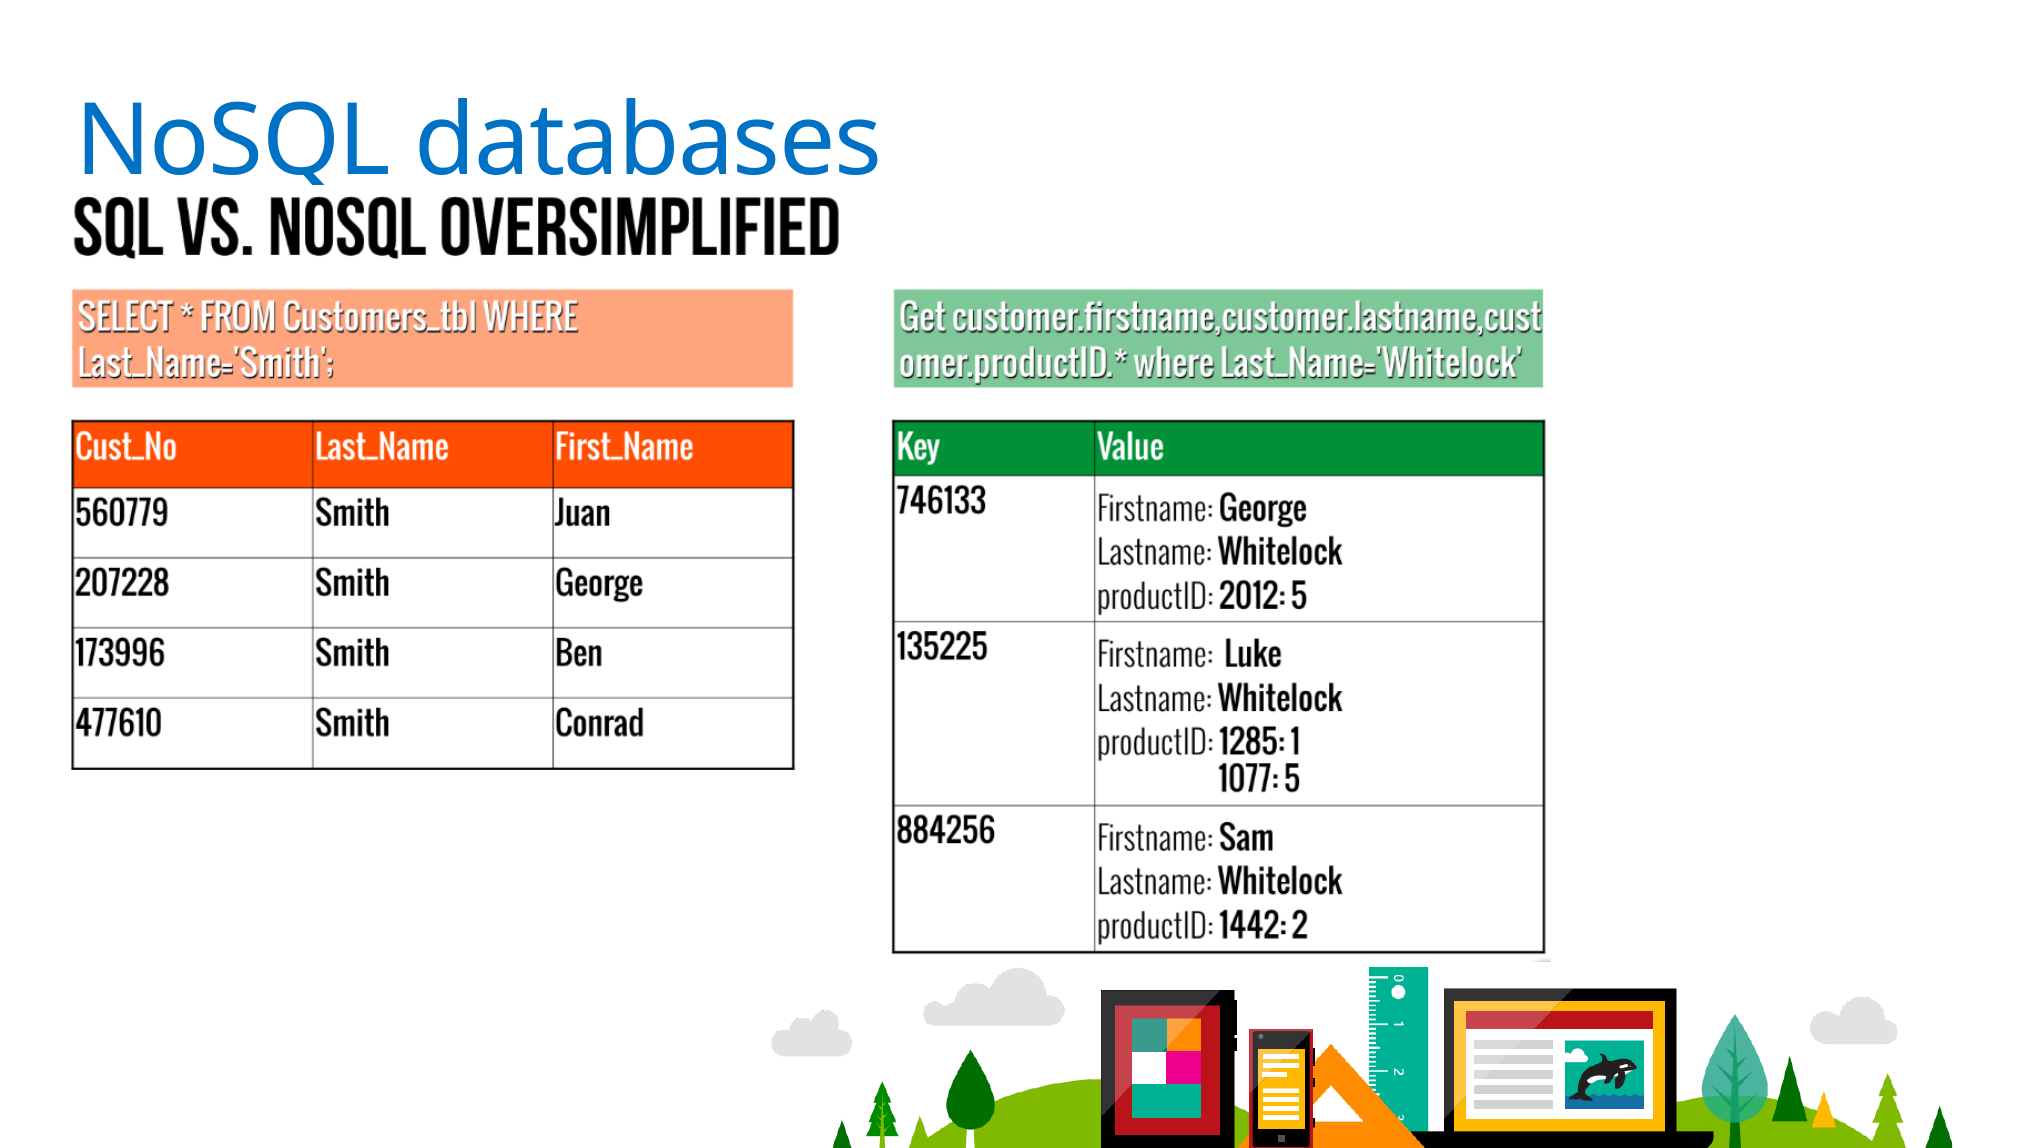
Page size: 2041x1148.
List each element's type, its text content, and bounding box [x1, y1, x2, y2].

title NoSQL databases [60, 60, 1980, 210]
picture [60, 185, 1551, 962]
